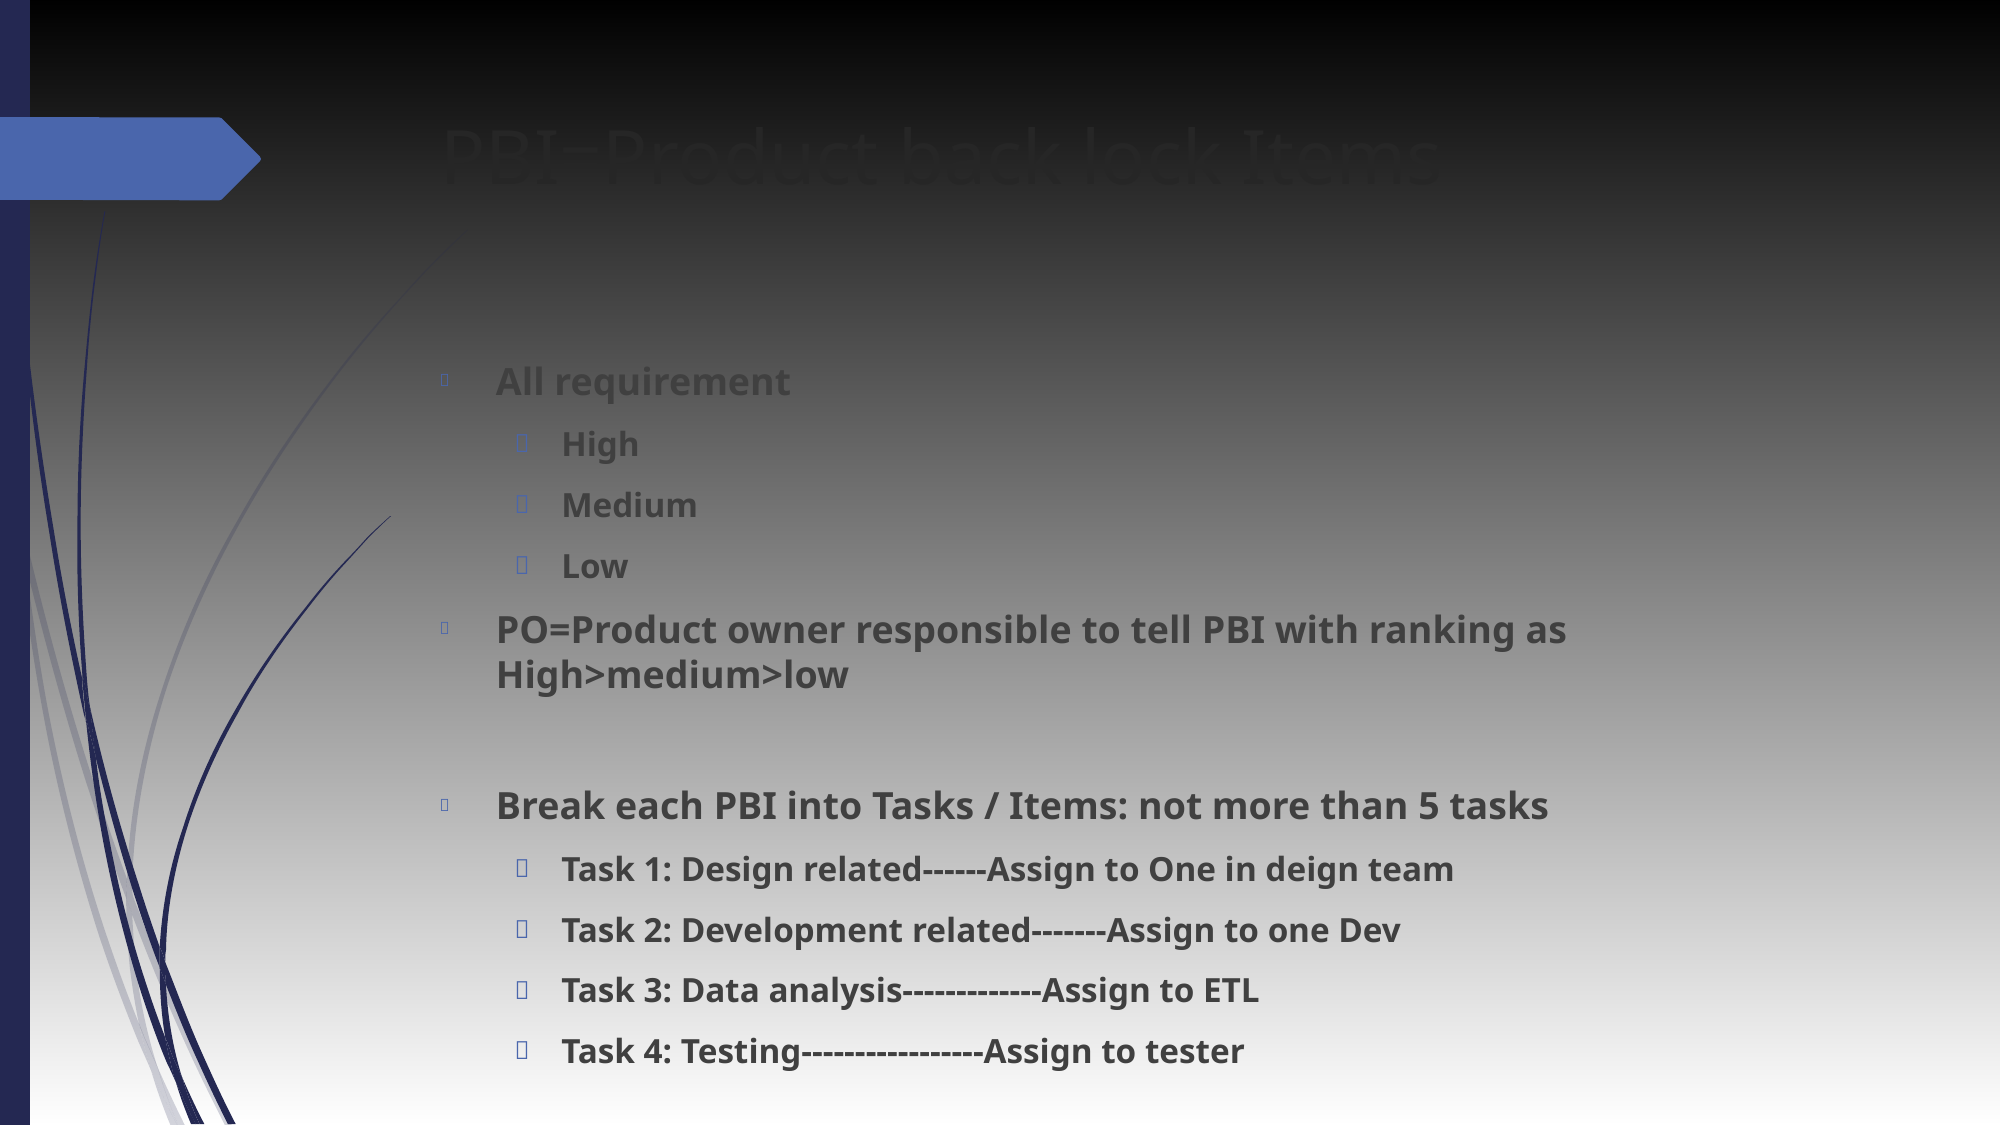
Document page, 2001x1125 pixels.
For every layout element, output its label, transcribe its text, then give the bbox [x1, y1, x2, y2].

list All requirement High Medium Low PO=Product owner responsible to tell PBI with ranking as High>medium>low Break each PBI into Tasks / Items: not more than 5 tasks Task 1: Design related------Assign to One in deign team Task 2: Development related-------Assign to one Dev Task 3: Data analysis-------------Assign to ETL Task 4: Testing-----------------Assign to tester [424, 350, 1888, 970]
title PBI=Product back lock Items [425, 102, 1888, 313]
